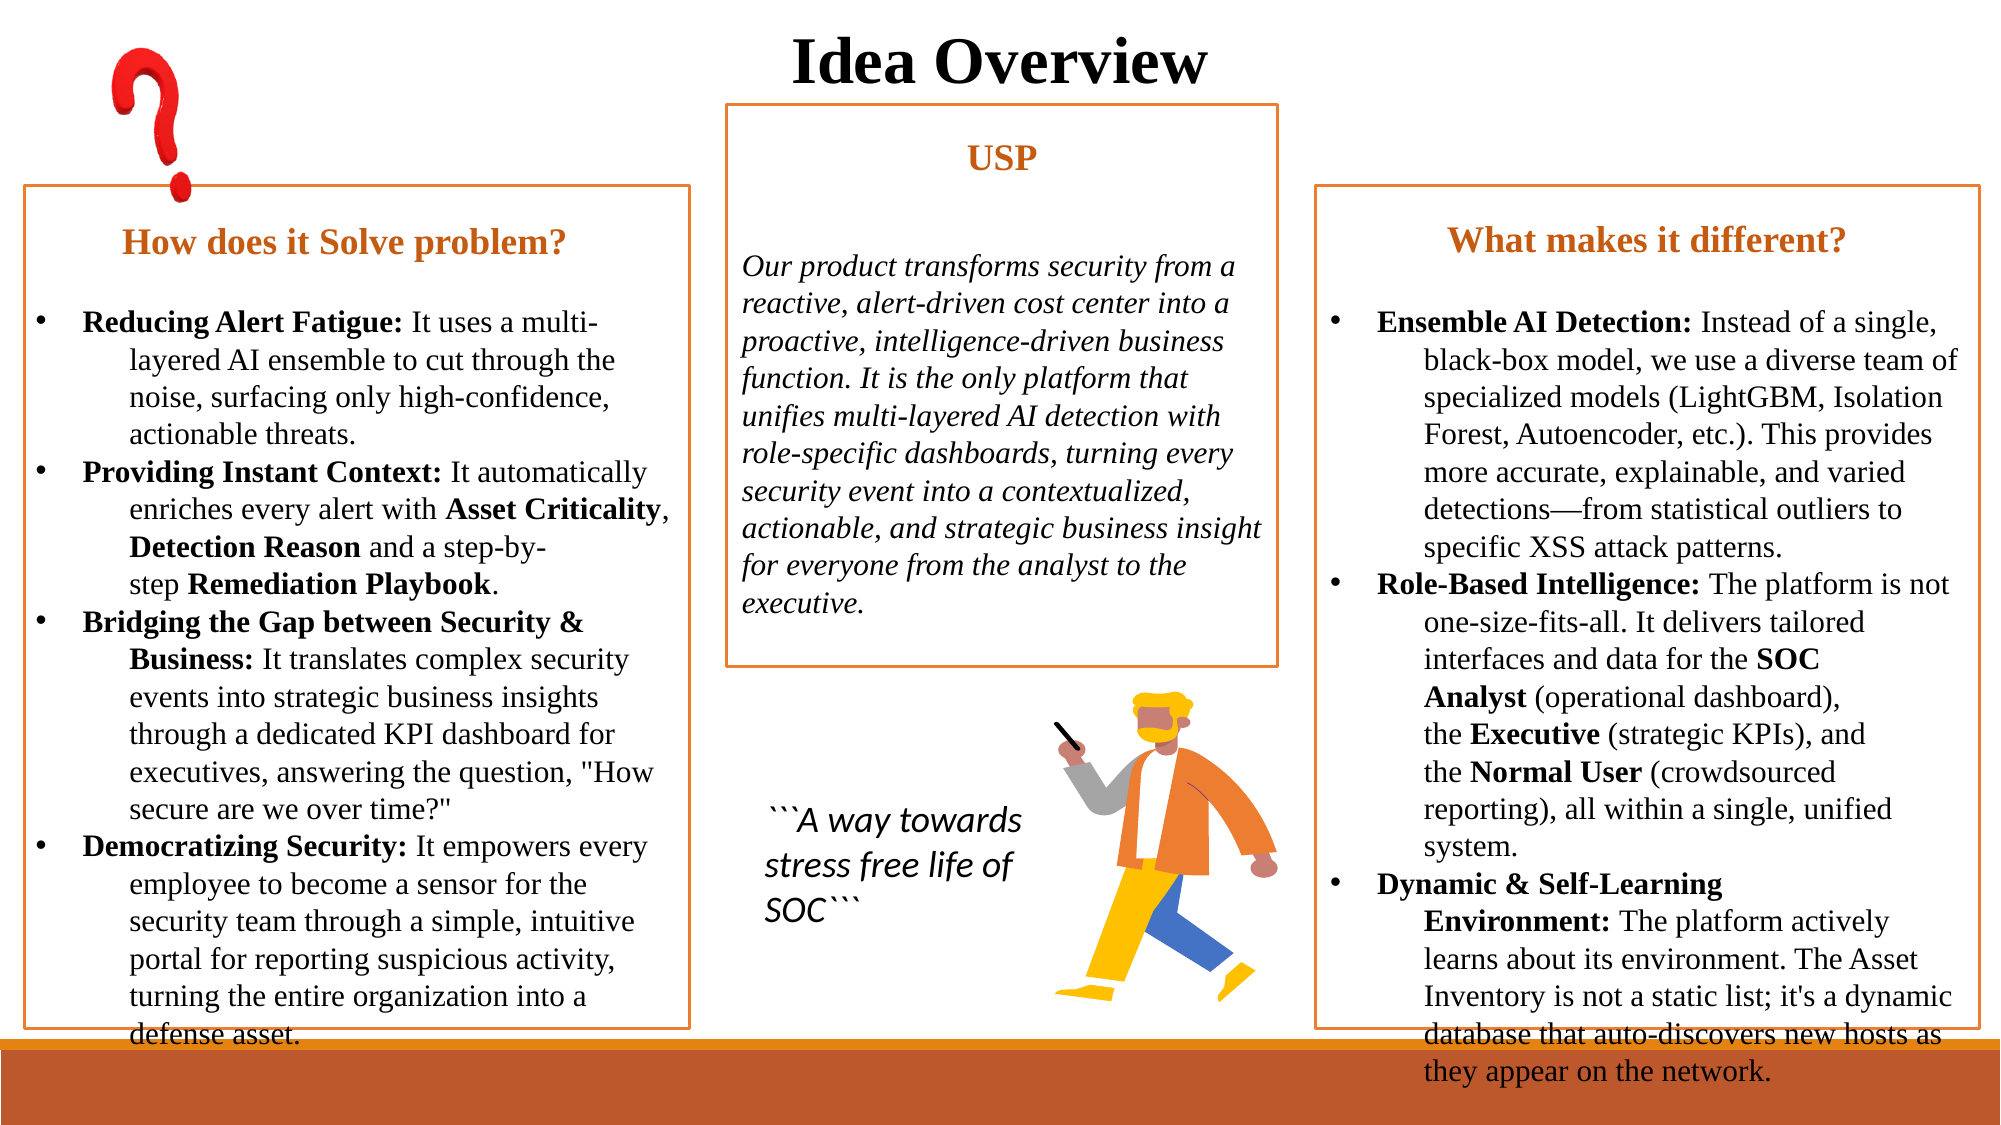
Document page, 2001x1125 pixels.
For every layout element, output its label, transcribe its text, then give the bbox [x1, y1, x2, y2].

text_box [1052, 691, 1278, 1006]
text_box How does it Solve problem? [107, 209, 608, 271]
text_box Ensemble AI Detection: Instead of a single, black-box model, we use a diverse team of specialized models (LightGBM, Isolation Forest, Autoencoder, etc.). This provides more accurate, explainable, and varied detections—from statistical outliers to specific XSS attack patterns. Role-Based Intelligence: The platform is not one-size-fits-all. It delivers tailored interfaces and data for the SOC Analyst (operational dashboard), the Executive (strategic KPIs), and the Normal User (crowdsourced reporting), all within a single, unified system. Dynamic & Self-Learning Environment: The platform actively learns about its environment. The Asset Inventory is not a static list; it's a dynamic database that auto-discovers new hosts as they appear on the network. [1315, 293, 1975, 1029]
text_box What makes it different? [1397, 207, 1898, 268]
text_box ```A way towards stress free life of SOC``` [749, 787, 1108, 939]
text_box USP [752, 125, 1253, 186]
text_box Our product transforms security from a reactive, alert-driven cost center into a proactive, intelligence-driven business function. It is the only platform that unifies multi-layered AI detection with role-specific dashboards, turning every security event into a contextualized, actionable, and strategic business insight for everyone from the analyst to the executive. [726, 237, 1278, 632]
text_box Idea Overview [491, 8, 1509, 105]
text_box Reducing Alert Fatigue: It uses a multi-layered AI ensemble to cut through the noise, surfacing only high-confidence, actionable threats. Providing Instant Context: It automatically enriches every alert with Asset Criticality, Detection Reason and a step-by-step Remediation Playbook. Bridging the Gap between Security & Business: It translates complex security events into strategic business insights through a dedicated KPI dashboard for executives, answering the question, "How secure are we over time?" Democratizing Security: It empowers every employee to become a sensor for the security team through a simple, intuitive portal for reporting suspicious activity, turning the entire organization into a defense asset. [20, 293, 685, 1029]
picture [95, 13, 220, 229]
